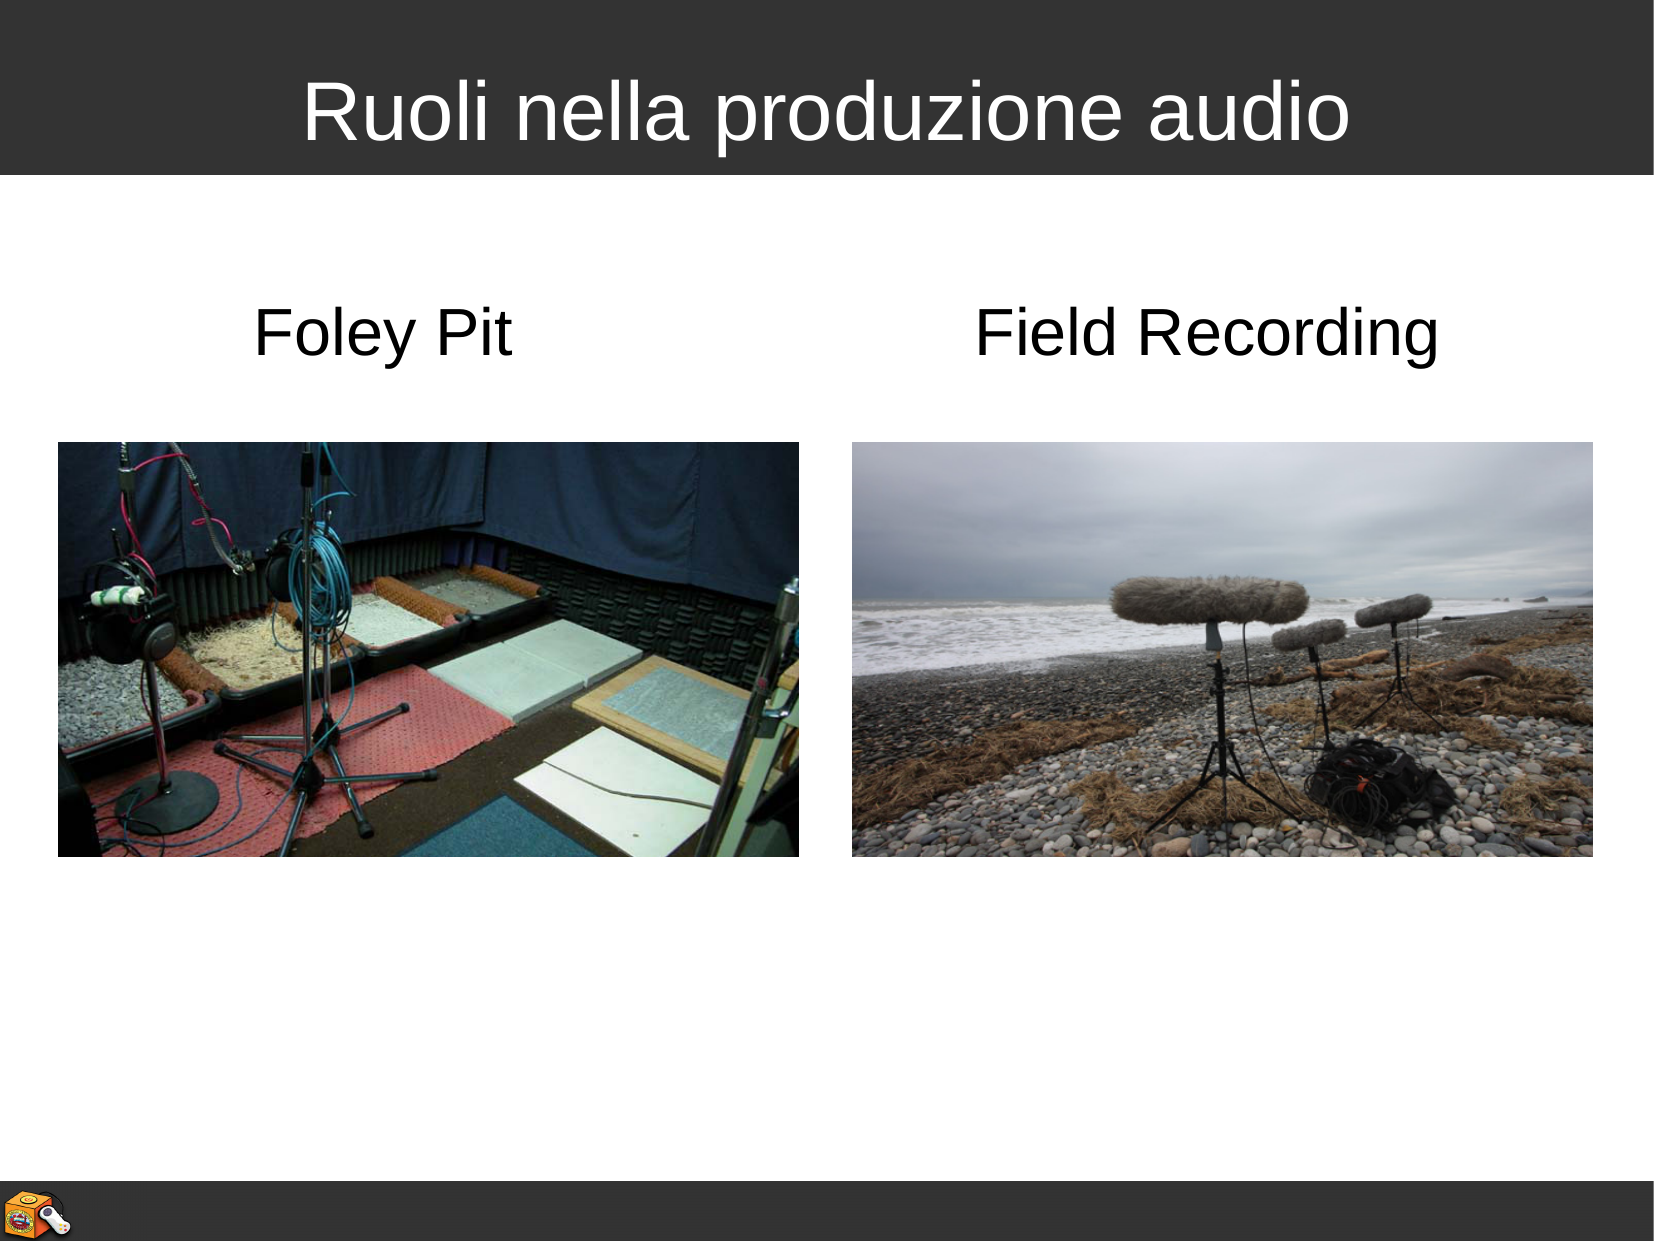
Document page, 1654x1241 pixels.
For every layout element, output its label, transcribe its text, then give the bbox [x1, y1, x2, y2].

title Ruoli nella produzione audio [82, 15, 1571, 208]
picture [852, 442, 1593, 857]
picture [0, 0, 1654, 175]
picture [58, 442, 799, 857]
text_box Foley Pit [253, 295, 727, 371]
picture [0, 1181, 1654, 1241]
subtitle Field Recording [974, 295, 1447, 371]
